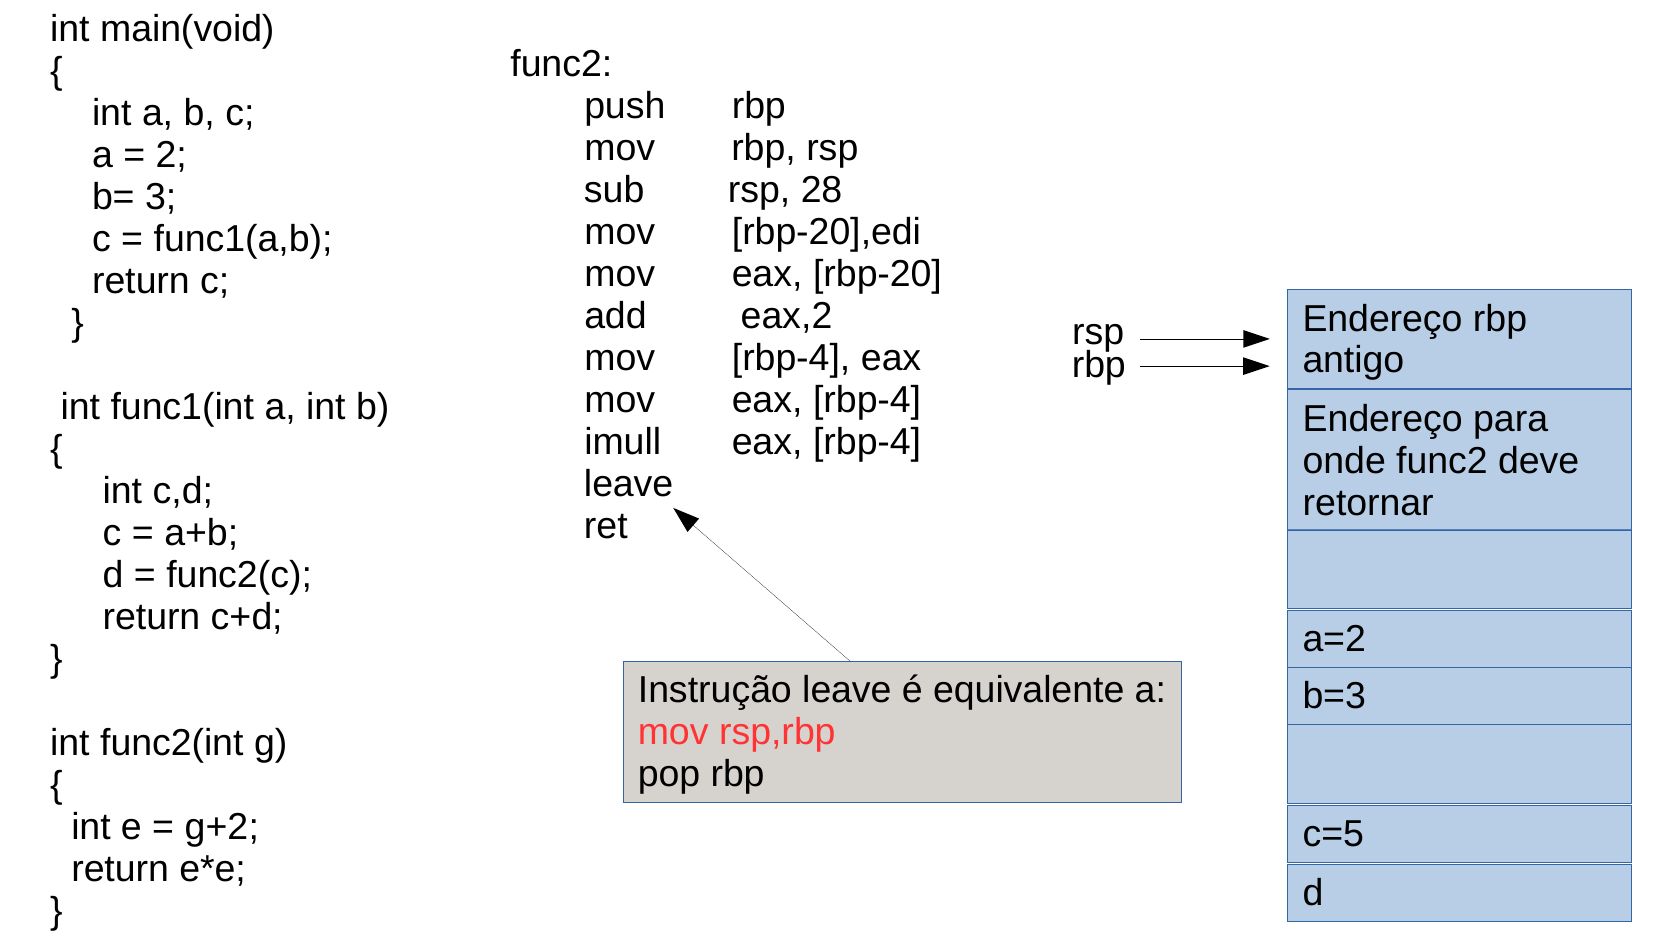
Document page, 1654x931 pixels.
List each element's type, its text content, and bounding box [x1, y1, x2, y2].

text_box c=5 [1287, 805, 1632, 863]
text_box [1287, 531, 1632, 609]
text_box int main(void) { int a, b, c; a = 2; b= 3; c = func1(a,b); return c; } int func1(int a, int b) { int c,d; c = a+b; d = func2(c); return c+d; } int func2(int g) { int e = g+2; return e*e; } [35, 0, 449, 931]
text_box Endereço para onde func2 deve retornar [1287, 389, 1632, 531]
text_box [1287, 725, 1632, 804]
text_box rbp [1057, 340, 1141, 393]
text_box a=2 [1287, 610, 1632, 668]
text_box Instrução leave é equivalente a: mov rsp,rbp pop rbp [623, 661, 1182, 803]
text_box d [1287, 864, 1632, 922]
text_box Endereço rbp antigo [1287, 289, 1632, 389]
text_box b=3 [1287, 668, 1632, 725]
text_box func2: push rbp mov rbp, rsp sub rsp, 28 mov [rbp-20],edi mov eax, [rbp-20] add eax,2 mov [rbp-4], eax mov eax, [rbp-4] imull eax, [rbp-4] leave ret [495, 35, 1028, 807]
text_box rsp [1057, 303, 1139, 361]
